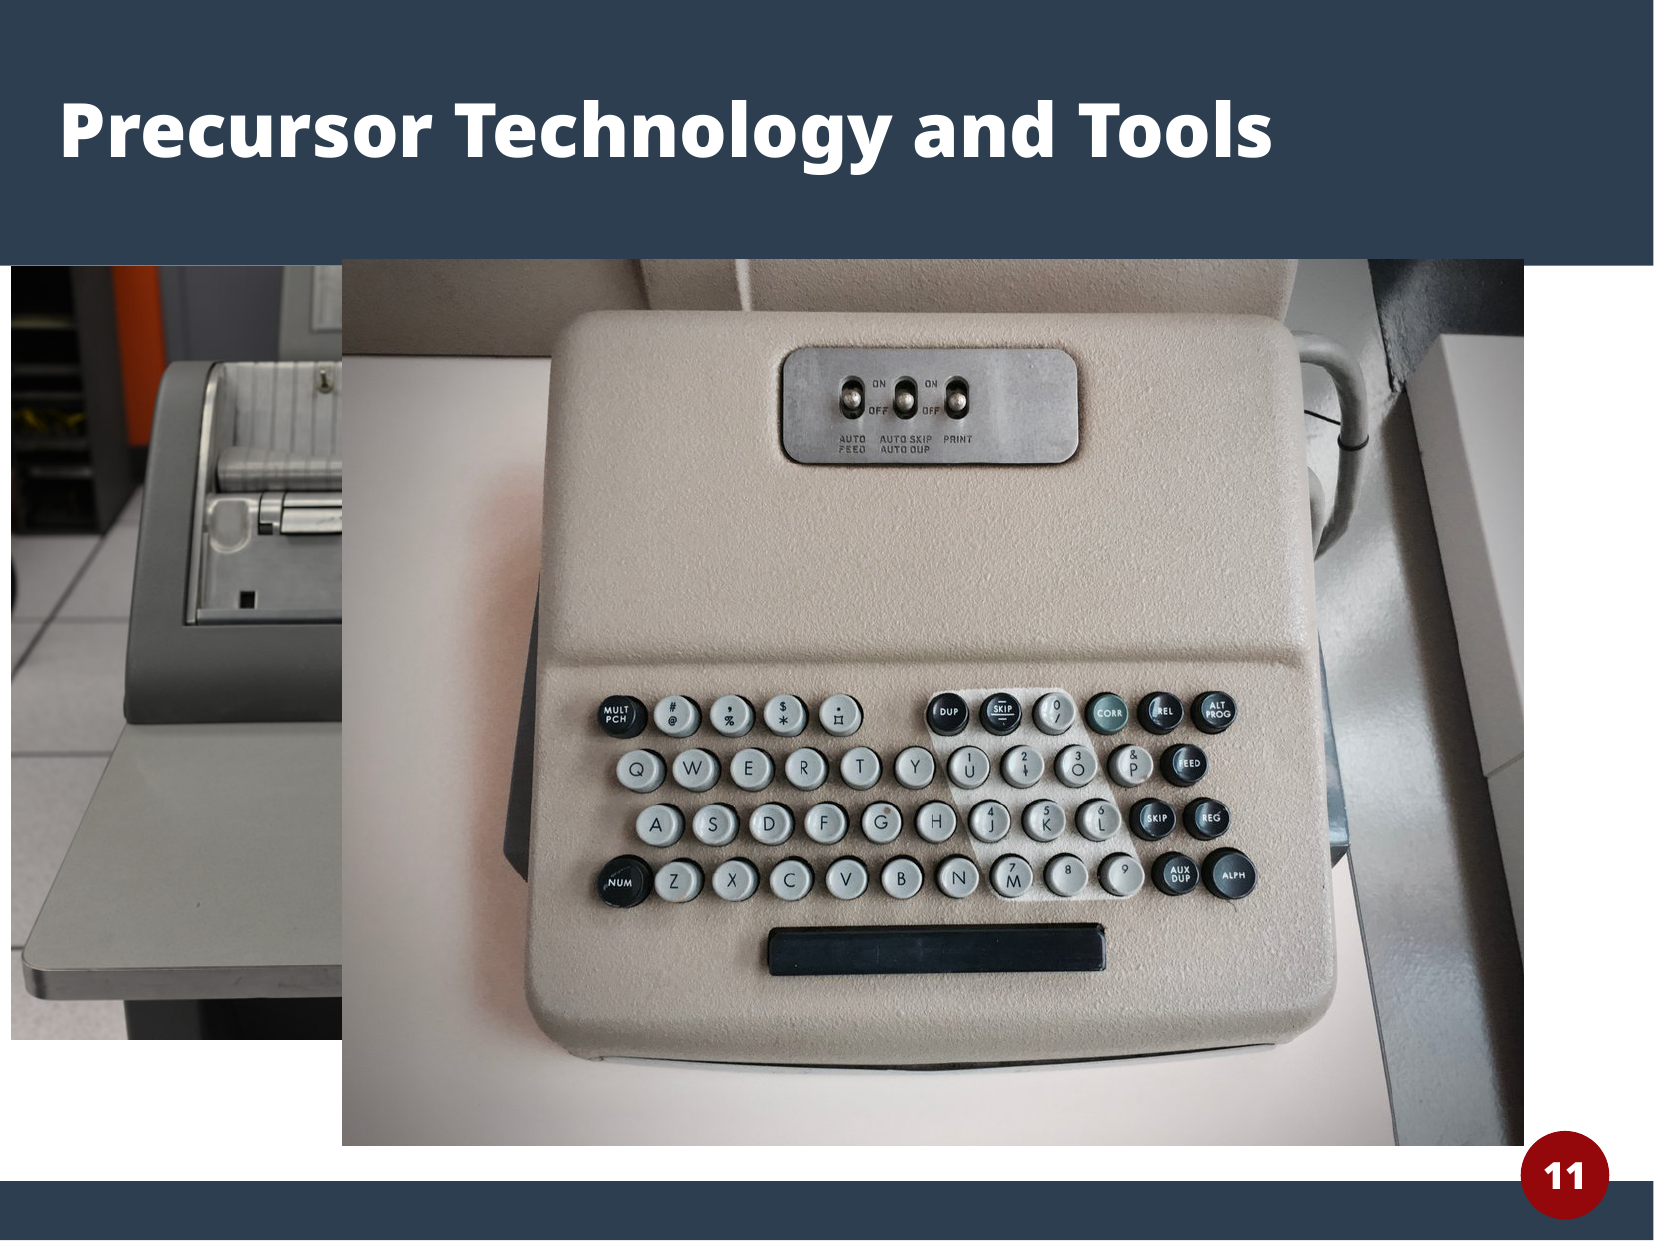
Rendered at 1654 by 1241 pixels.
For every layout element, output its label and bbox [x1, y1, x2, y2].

text_box [59, 49, 1595, 207]
picture [11, 259, 1524, 1146]
